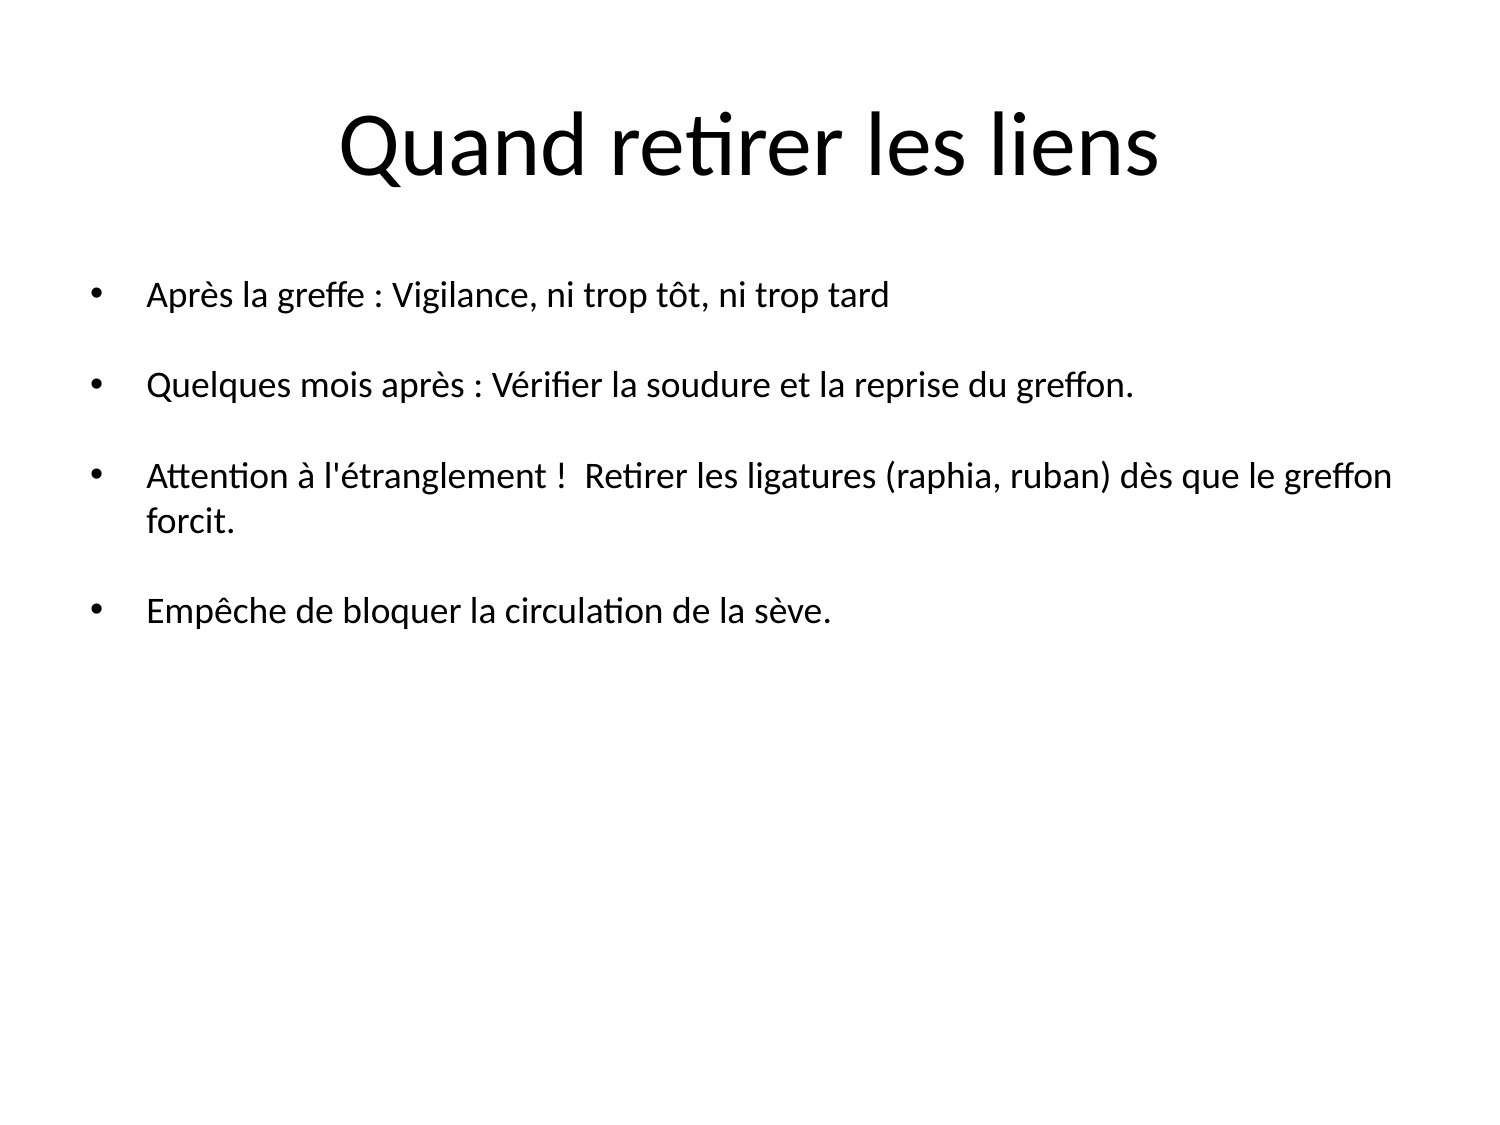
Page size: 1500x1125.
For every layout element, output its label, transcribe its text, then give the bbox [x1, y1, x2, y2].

list Après la greffe : Vigilance, ni trop tôt, ni trop tard Quelques mois après : Vérifier la soudure et la reprise du greffon. Attention à l'étranglement ! Retirer les ligatures (raphia, ruban) dès que le greffon forcit. Empêche de bloquer la circulation de la sève. [75, 262, 1425, 1005]
title Quand retirer les liens [75, 45, 1425, 233]
